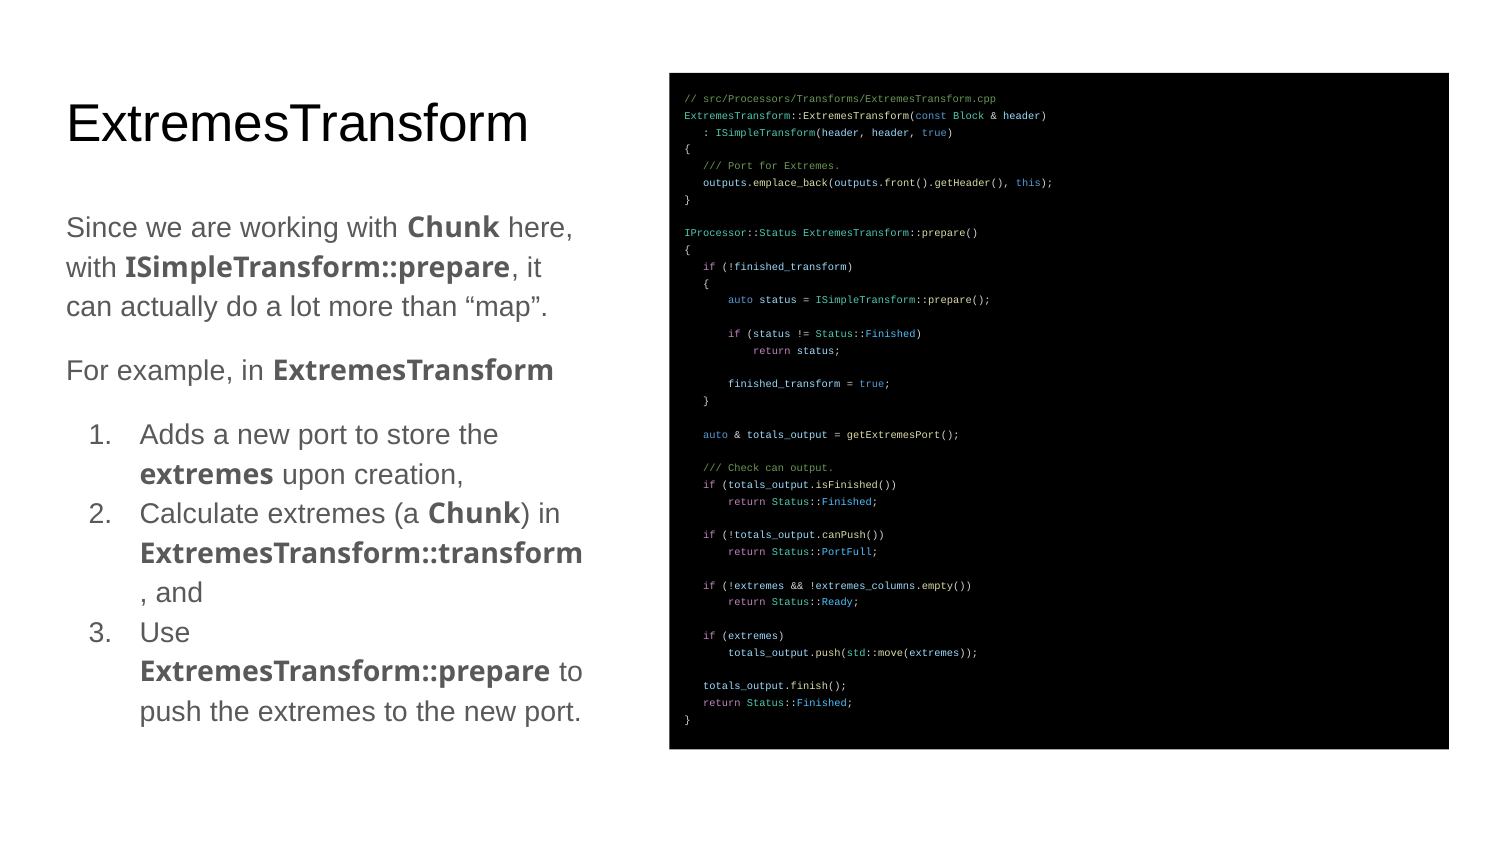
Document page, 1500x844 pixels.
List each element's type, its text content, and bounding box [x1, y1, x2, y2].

list // src/Processors/Transforms/ExtremesTransform.cpp ExtremesTransform::ExtremesTransform(const Block & header) : ISimpleTransform(header, header, true) { /// Port for Extremes. outputs.emplace_back(outputs.front().getHeader(), this); } IProcessor::Status ExtremesTransform::prepare() { if (!finished_transform) { auto status = ISimpleTransform::prepare(); if (status != Status::Finished) return status; finished_transform = true; } auto & totals_output = getExtremesPort(); /// Check can output. if (totals_output.isFinished()) return Status::Finished; if (!totals_output.canPush()) return Status::PortFull; if (!extremes && !extremes_columns.empty()) return Status::Ready; if (extremes) totals_output.push(std::move(extremes)); totals_output.finish(); return Status::Finished; } [669, 72, 1449, 750]
title ExtremesTransform [51, 72, 669, 167]
list Since we are working with Chunk here, with ISimpleTransform::prepare, it can actually do a lot more than “map”. For example, in ExtremesTransform Adds a new port to store the extremes upon creation, Calculate extremes (a Chunk) in ExtremesTransform::transform, and Use ExtremesTransform::prepare to push the extremes to the new port. [51, 189, 603, 750]
